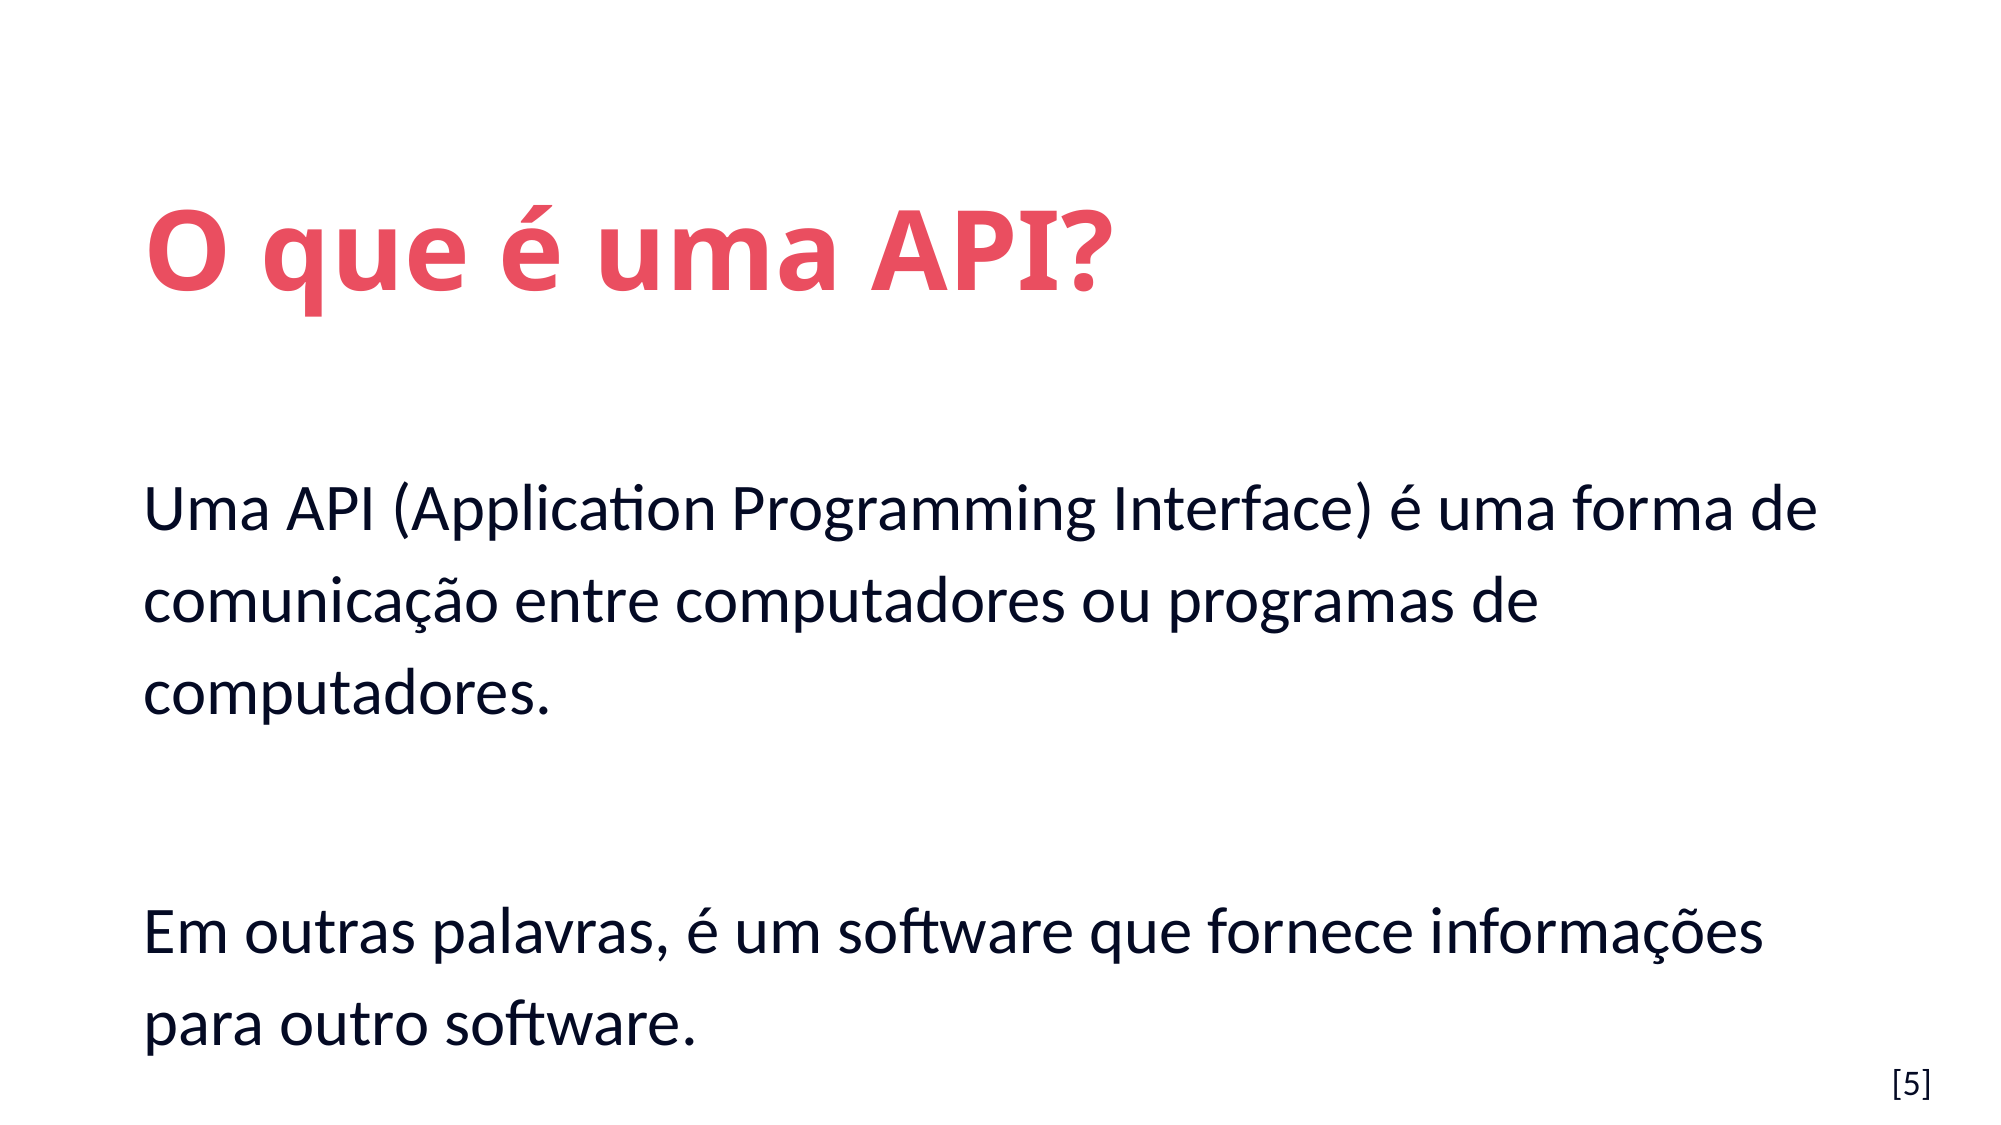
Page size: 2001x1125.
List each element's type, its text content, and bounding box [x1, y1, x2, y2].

slide_number [5] [1871, 1038, 1992, 1125]
text_box Uma API (Application Programming Interface) é uma forma de comunicação entre computadores ou programas de computadores. Em outras palavras, é um software que fornece informações para outro software. [123, 324, 1878, 999]
text_box O que é uma API? [123, 139, 1878, 324]
